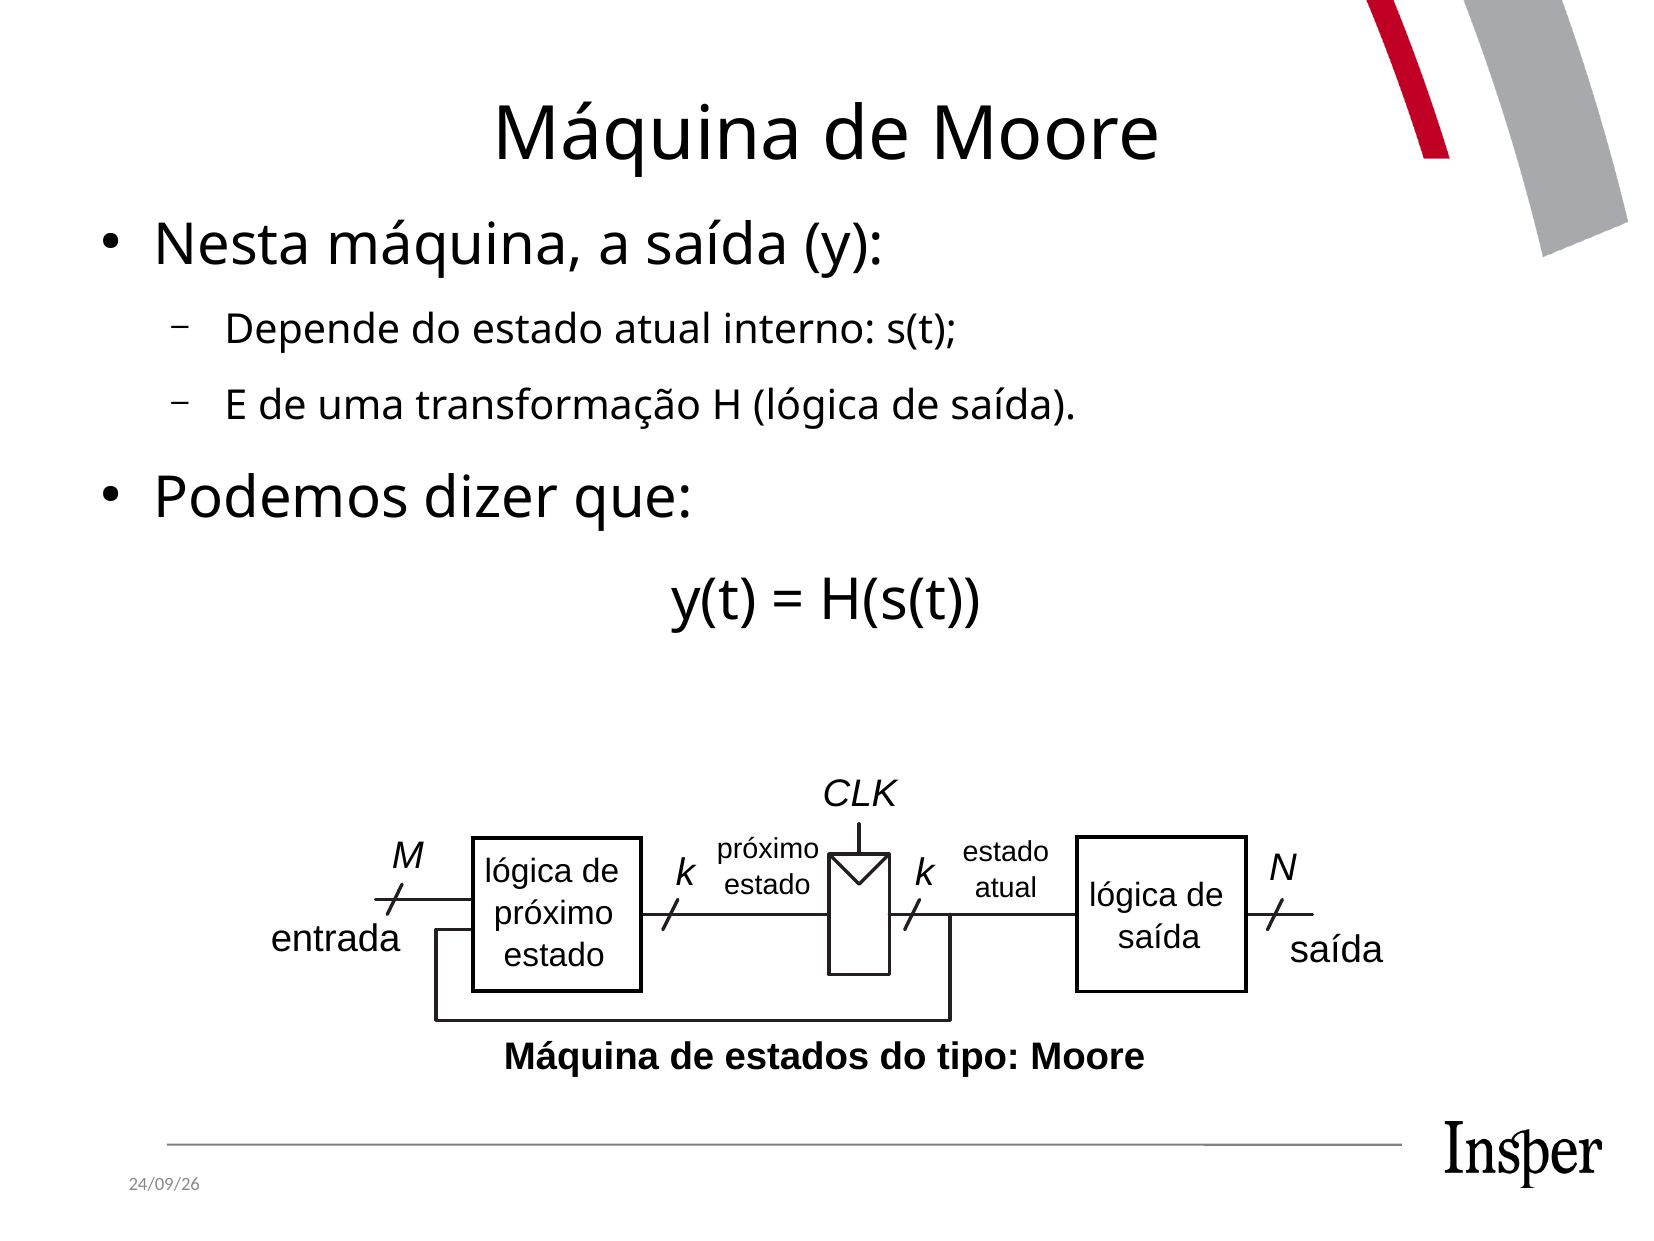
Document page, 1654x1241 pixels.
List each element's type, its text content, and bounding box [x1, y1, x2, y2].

picture [224, 737, 1429, 1111]
list Máquina de Moore Nesta máquina, a saída (y): Depende do estado atual interno: s(t); E de uma transformação H (lógica de saída). Podemos dizer que: y(t) = H(s(t)) [82, 94, 1571, 1170]
